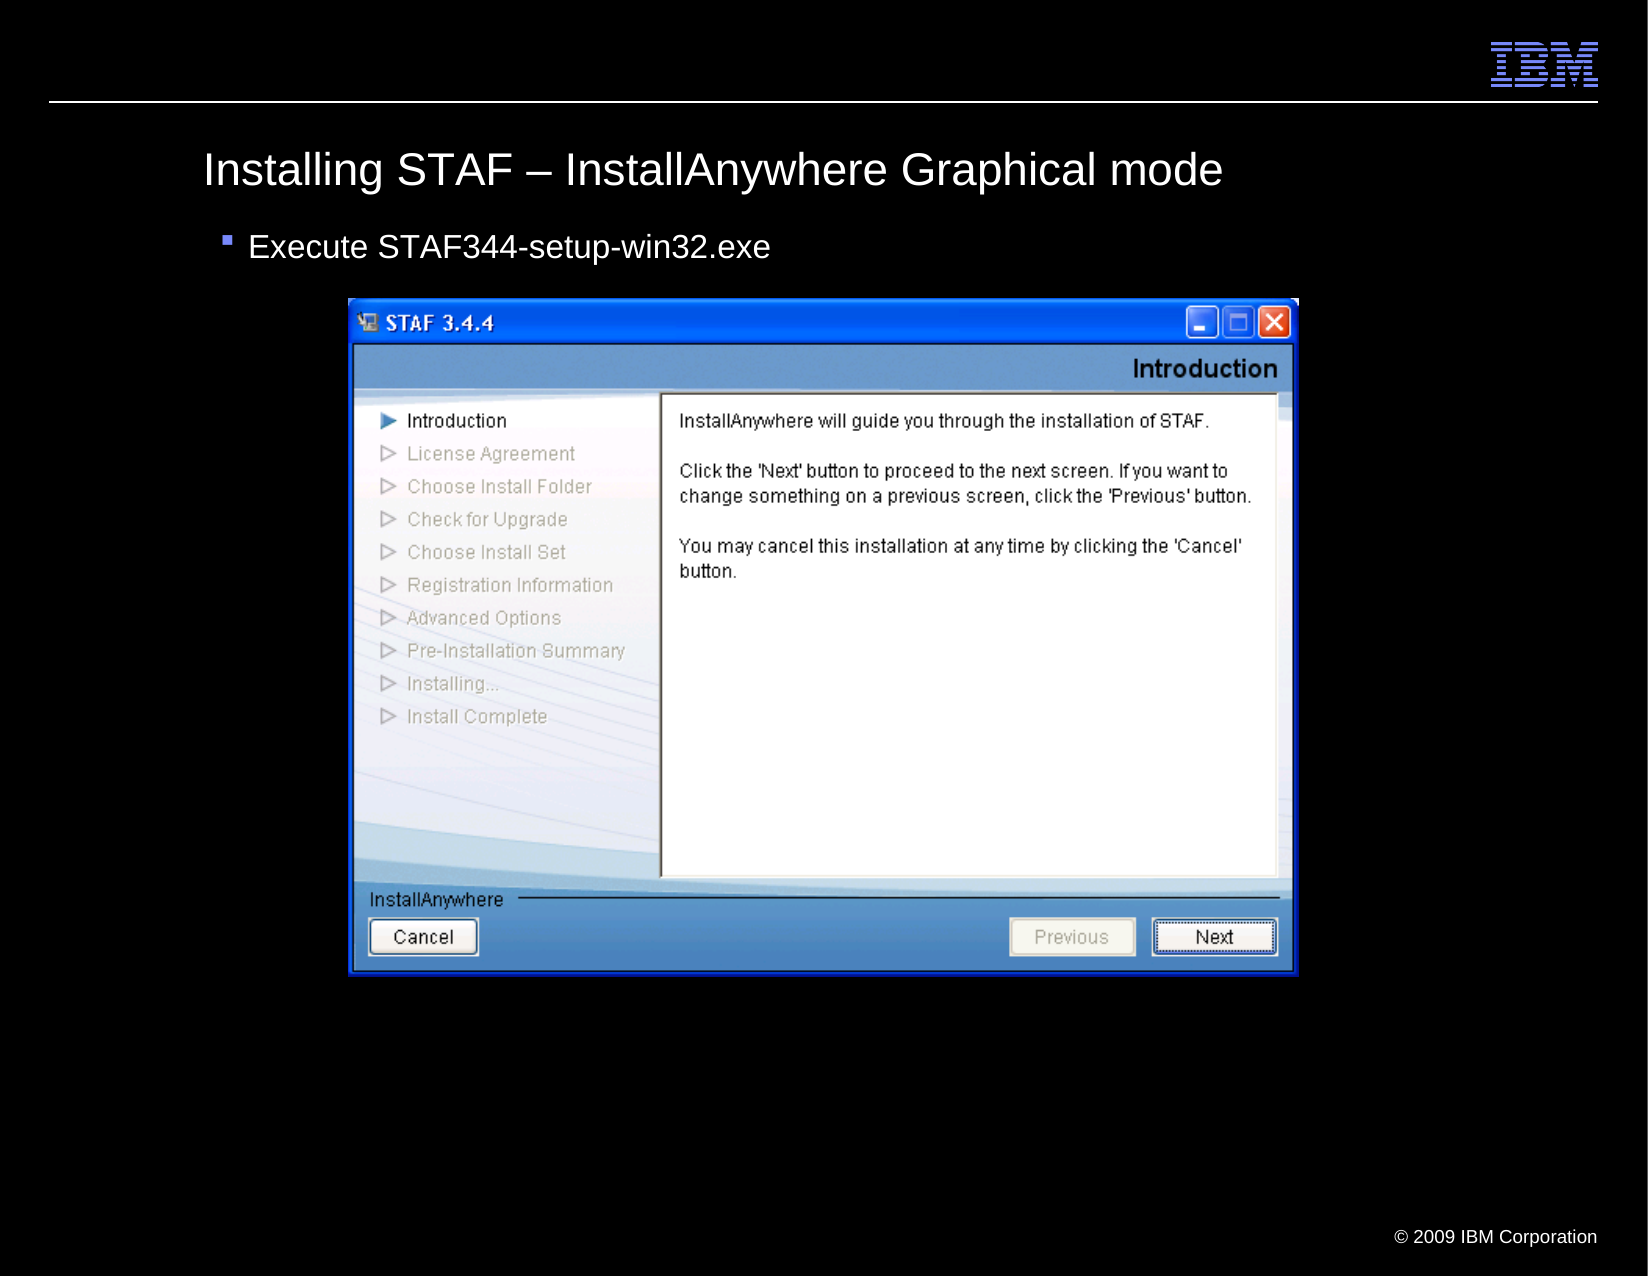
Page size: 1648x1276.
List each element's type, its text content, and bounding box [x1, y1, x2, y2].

picture [1491, 42, 1598, 87]
text_box Execute STAF344-setup-win32.exe [219, 231, 1570, 266]
title Installing STAF – InstallAnywhere Graphical mode [186, 137, 1648, 231]
picture [348, 298, 1299, 977]
